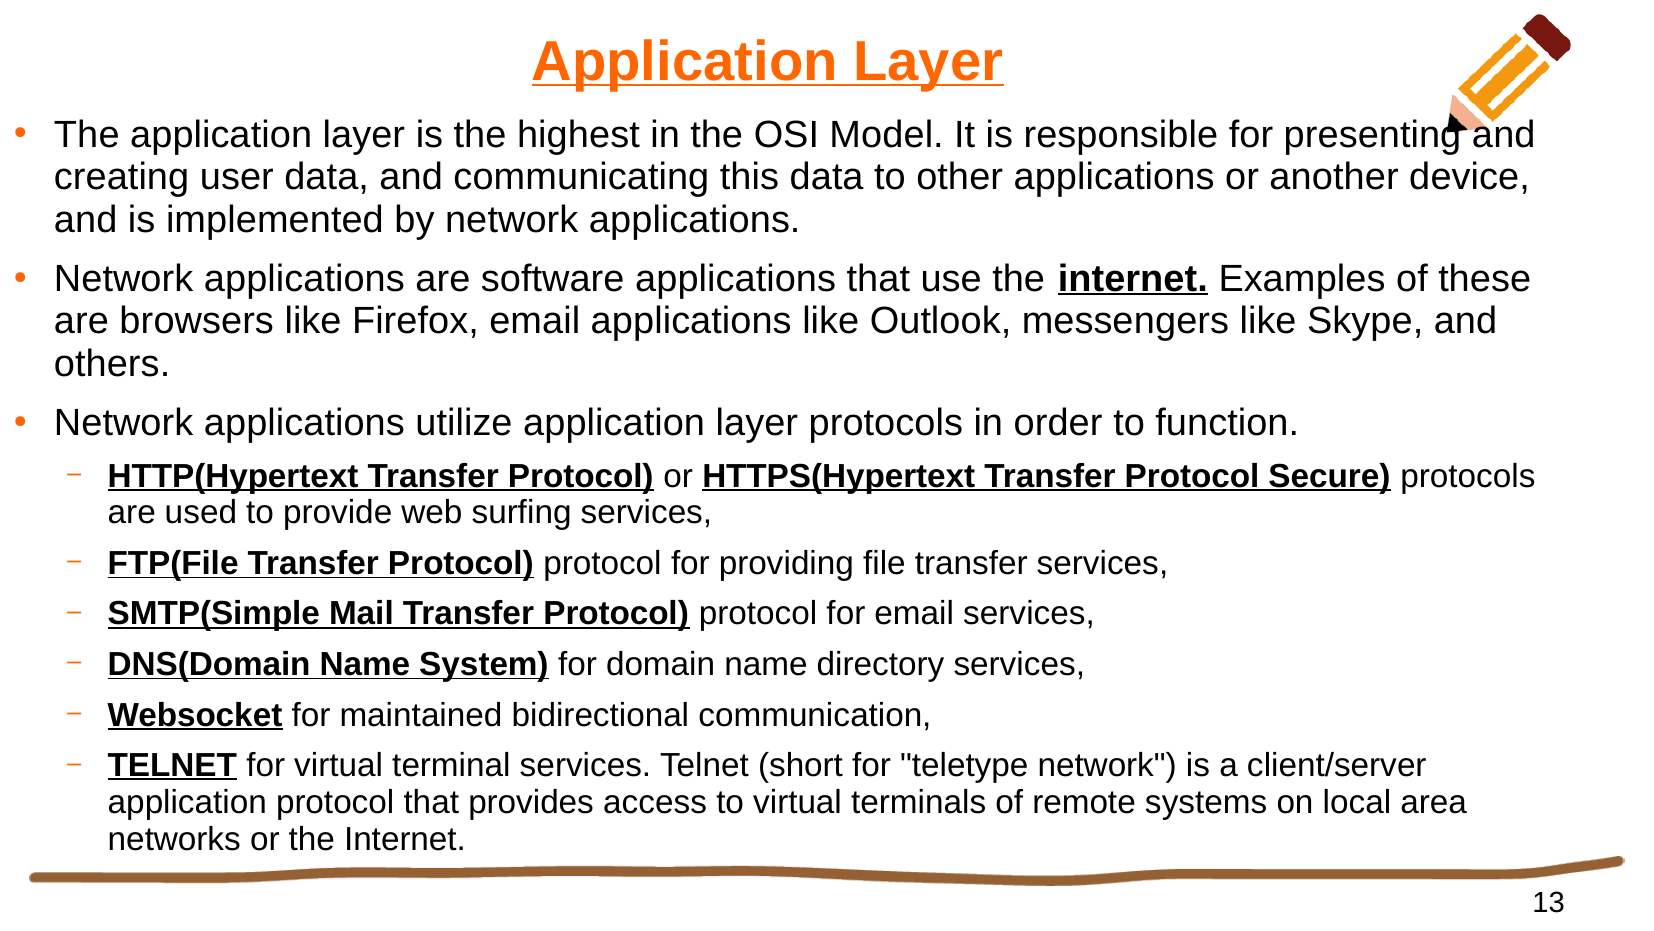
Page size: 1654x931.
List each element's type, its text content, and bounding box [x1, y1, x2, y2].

picture [1447, 14, 1571, 112]
title Application Layer [88, 9, 1447, 112]
picture [29, 856, 1625, 886]
list The application layer is the highest in the OSI Model. It is responsible for presenting and creating user data, and communicating this data to other applications or another device, and is implemented by network applications. Network applications are software applications that use the internet. Examples of these are browsers like Firefox, email applications like Outlook, messengers like Skype, and others. Network applications utilize application layer protocols in order to function. HTTP(Hypertext Transfer Protocol) or HTTPS(Hypertext Transfer Protocol Secure) protocols are used to provide web surfing services, FTP(File Transfer Protocol) protocol for providing file transfer services, SMTP(Simple Mail Transfer Protocol) protocol for email services, DNS(Domain Name System) for domain name directory services, Websocket for maintained bidirectional communication, TELNET for virtual terminal services. Telnet (short for "teletype network") is a client/server application protocol that provides access to virtual terminals of remote systems on local area networks or the Internet. [0, 112, 1576, 863]
